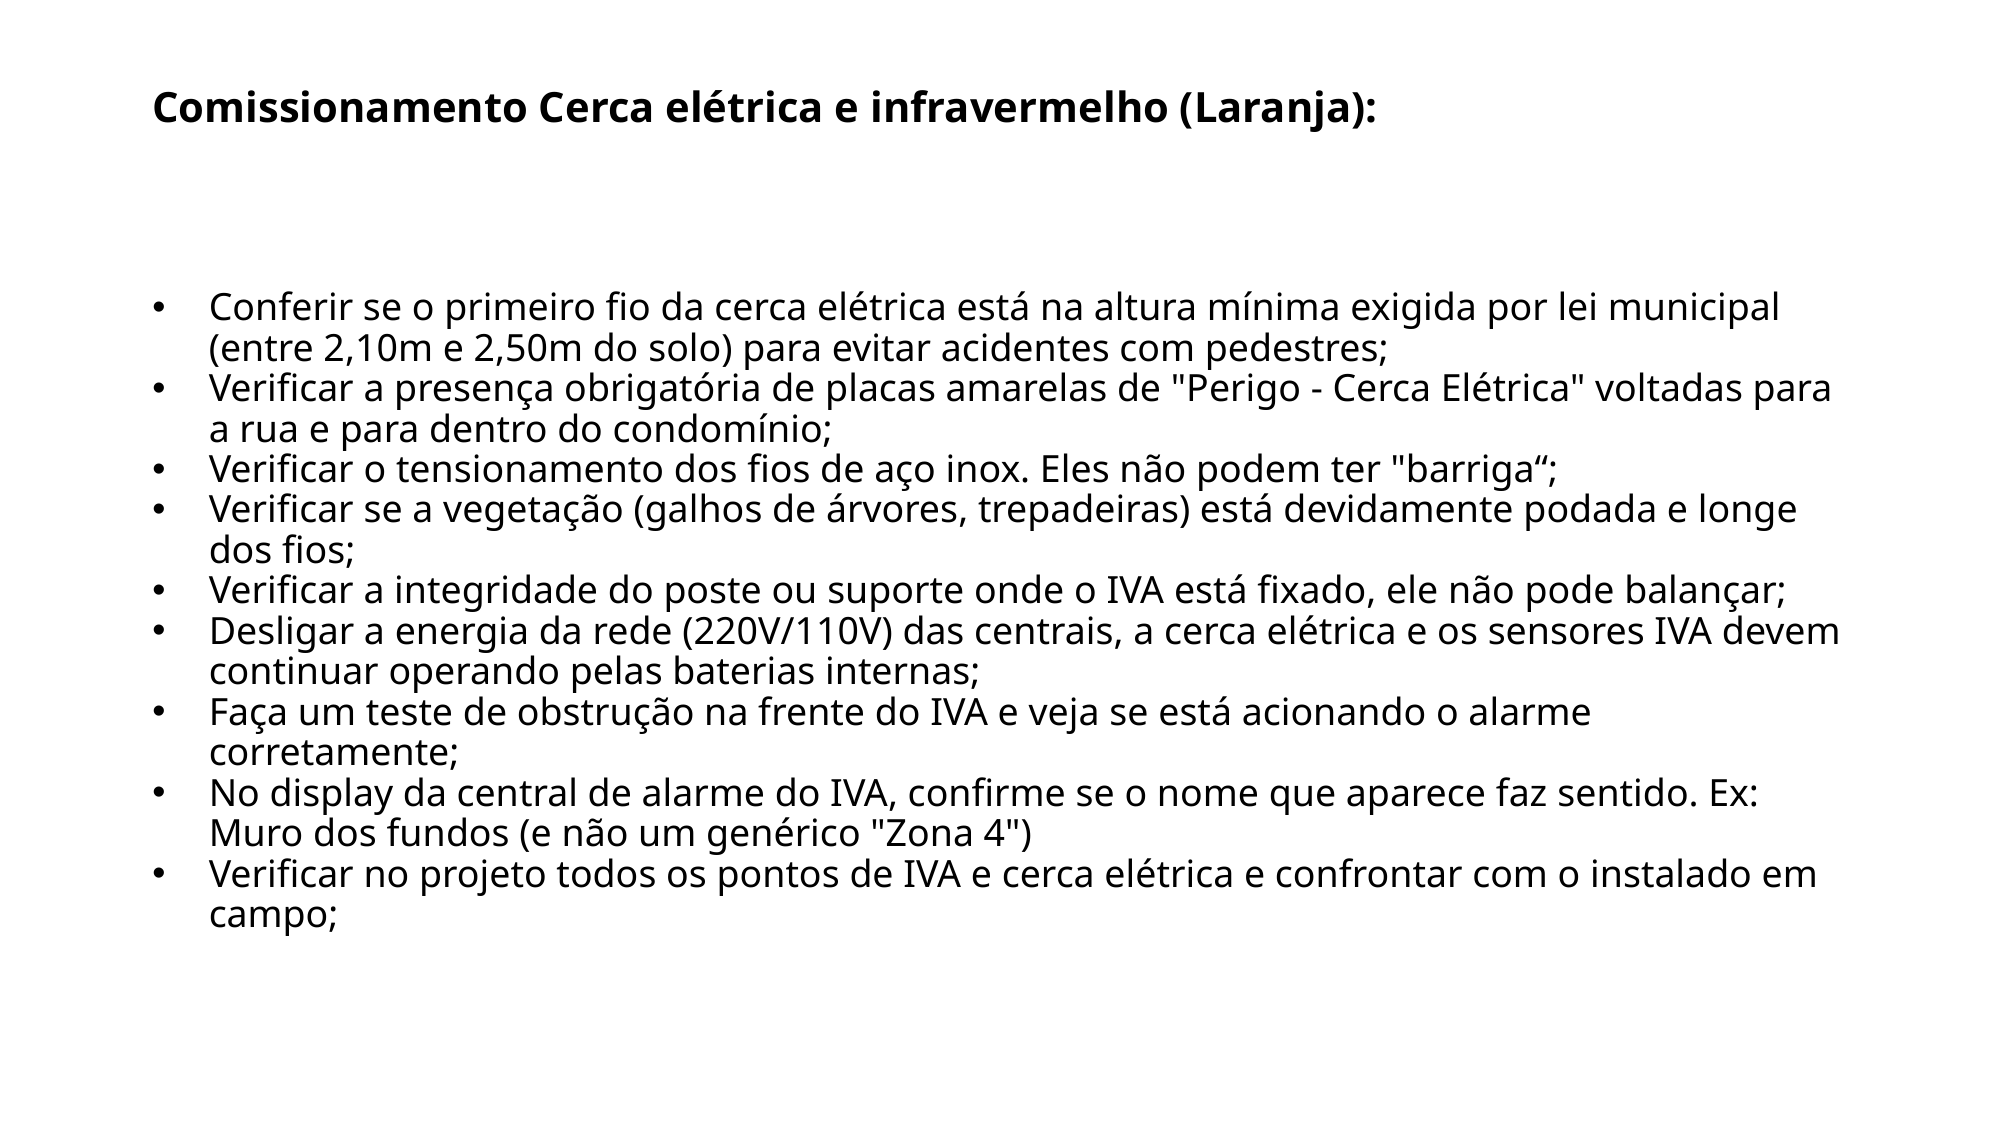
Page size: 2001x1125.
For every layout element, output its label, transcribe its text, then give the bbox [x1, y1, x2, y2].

text_box Conferir se o primeiro fio da cerca elétrica está na altura mínima exigida por lei municipal (entre 2,10m e 2,50m do solo) para evitar acidentes com pedestres; Verificar a presença obrigatória de placas amarelas de "Perigo - Cerca Elétrica" voltadas para a rua e para dentro do condomínio; Verificar o tensionamento dos fios de aço inox. Eles não podem ter "barriga“; Verificar se a vegetação (galhos de árvores, trepadeiras) está devidamente podada e longe dos fios; Verificar a integridade do poste ou suporte onde o IVA está fixado, ele não pode balançar; Desligar a energia da rede (220V/110V) das centrais, a cerca elétrica e os sensores IVA devem continuar operando pelas baterias internas; Faça um teste de obstrução na frente do IVA e veja se está acionando o alarme corretamente; No display da central de alarme do IVA, confirme se o nome que aparece faz sentido. Ex: Muro dos fundos (e não um genérico "Zona 4") Verificar no projeto todos os pontos de IVA e cerca elétrica e confrontar com o instalado em campo; [137, 158, 1863, 1065]
title Comissionamento Cerca elétrica e infravermelho (Laranja): [137, 60, 1863, 158]
